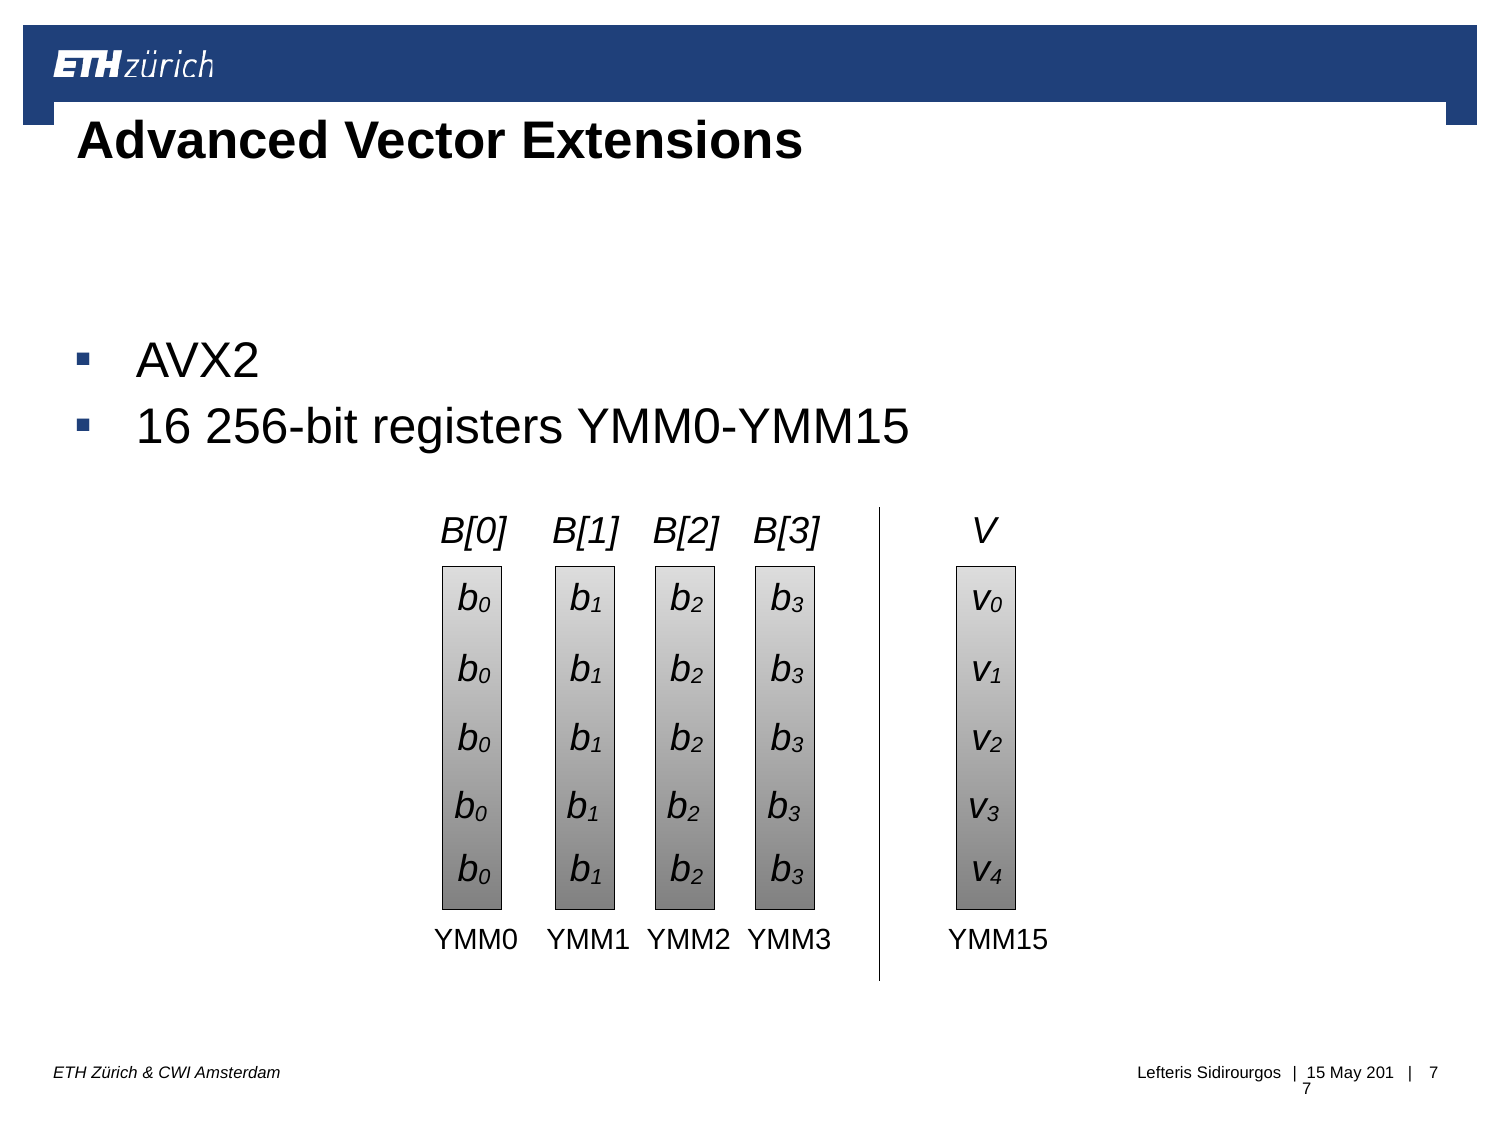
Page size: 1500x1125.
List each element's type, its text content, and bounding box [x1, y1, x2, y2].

text_box b1 [555, 568, 618, 638]
text_box b2 [655, 708, 718, 778]
text_box v3 [953, 777, 1016, 847]
text_box b0 [442, 639, 506, 708]
text_box B[2] [637, 501, 735, 559]
text_box b3 [755, 840, 819, 910]
text_box b1 [555, 639, 618, 708]
text_box b3 [755, 568, 819, 638]
text_box YMM2 [631, 915, 732, 996]
text_box YMM1 [531, 915, 631, 996]
text_box b0 [442, 568, 506, 638]
text_box YMM0 [419, 915, 531, 996]
list AVX2 16 256-bit registers YMM0-YMM15 [53, 331, 1447, 1023]
text_box YMM15 [933, 915, 1111, 996]
text_box V [956, 501, 1012, 559]
text_box v0 [956, 568, 1020, 638]
text_box b3 [755, 708, 819, 778]
text_box b2 [655, 568, 718, 638]
text_box b2 [652, 777, 715, 847]
text_box b0 [442, 840, 506, 910]
text_box b2 [655, 840, 718, 910]
text_box v1 [956, 639, 1020, 708]
text_box b1 [555, 840, 618, 910]
text_box b3 [755, 639, 819, 708]
text_box b2 [655, 639, 718, 708]
text_box v4 [956, 840, 1020, 910]
text_box YMM3 [732, 915, 851, 996]
title Advanced Vector Extensions [53, 101, 1447, 262]
text_box b1 [555, 708, 618, 778]
text_box B[0] [425, 501, 522, 559]
text_box b1 [551, 777, 615, 847]
text_box v2 [956, 708, 1020, 778]
text_box b0 [439, 777, 502, 847]
text_box B[1] [537, 501, 634, 559]
text_box B[3] [738, 501, 835, 559]
text_box b3 [752, 777, 815, 847]
text_box b0 [442, 708, 506, 778]
